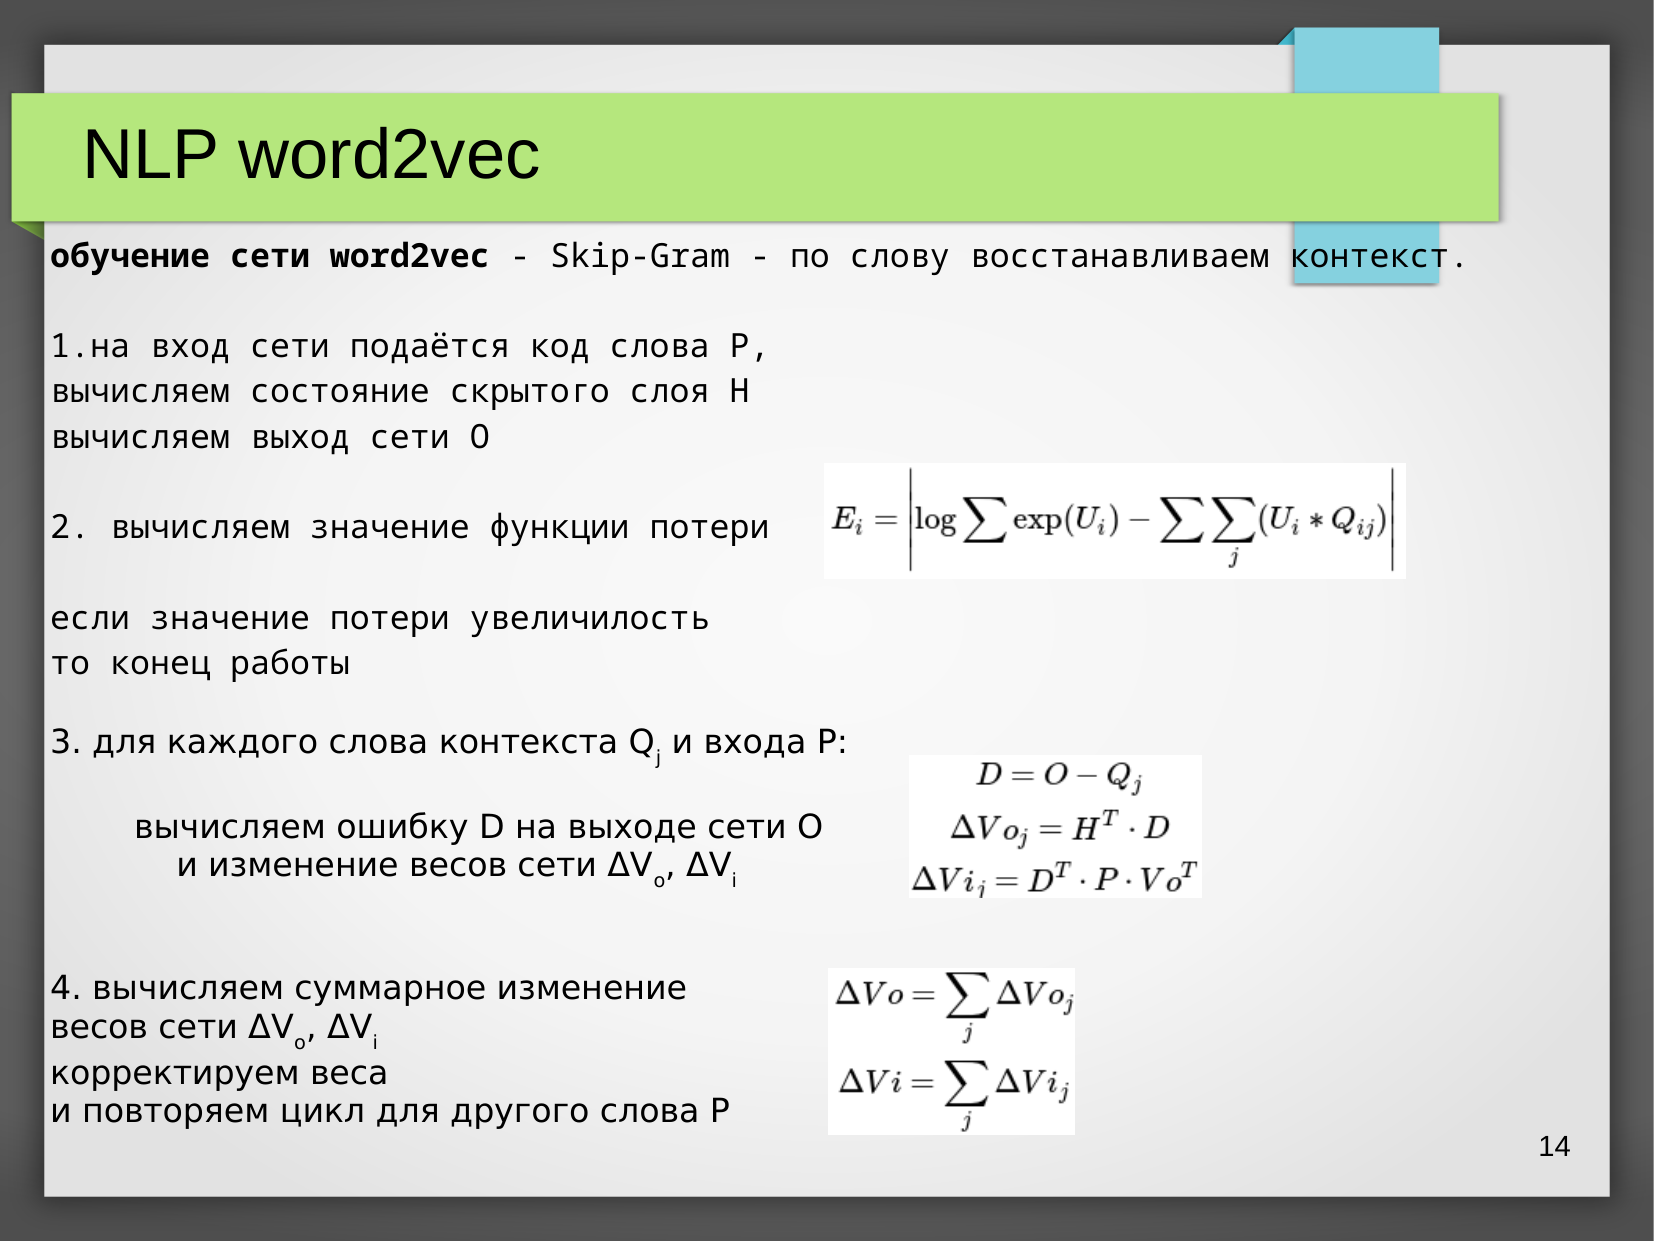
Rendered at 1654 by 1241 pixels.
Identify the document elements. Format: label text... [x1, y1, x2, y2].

text_box обучение сети word2vec - Skip-Gram - по слову восстанавливаем контекст. 1.на вход сети подаётся код слова P, вычисляем состояние скрытого слоя H вычисляем выход сети O 2. вычисляем значение функции потери если значение потери увеличилость то конец работы 3. для каждого слова контекста Qj и входа P: вычисляем ошибку D на выходе сети O и изменение весов сети ΔVo, ΔVi 4. вычисляем суммарное изменение весов сети ΔVo, ΔVi корректируем веса и повторяем цикл для другого слова P [35, 224, 1595, 1193]
title NLP word2vec [82, 113, 1406, 194]
picture [0, 0, 1654, 1241]
